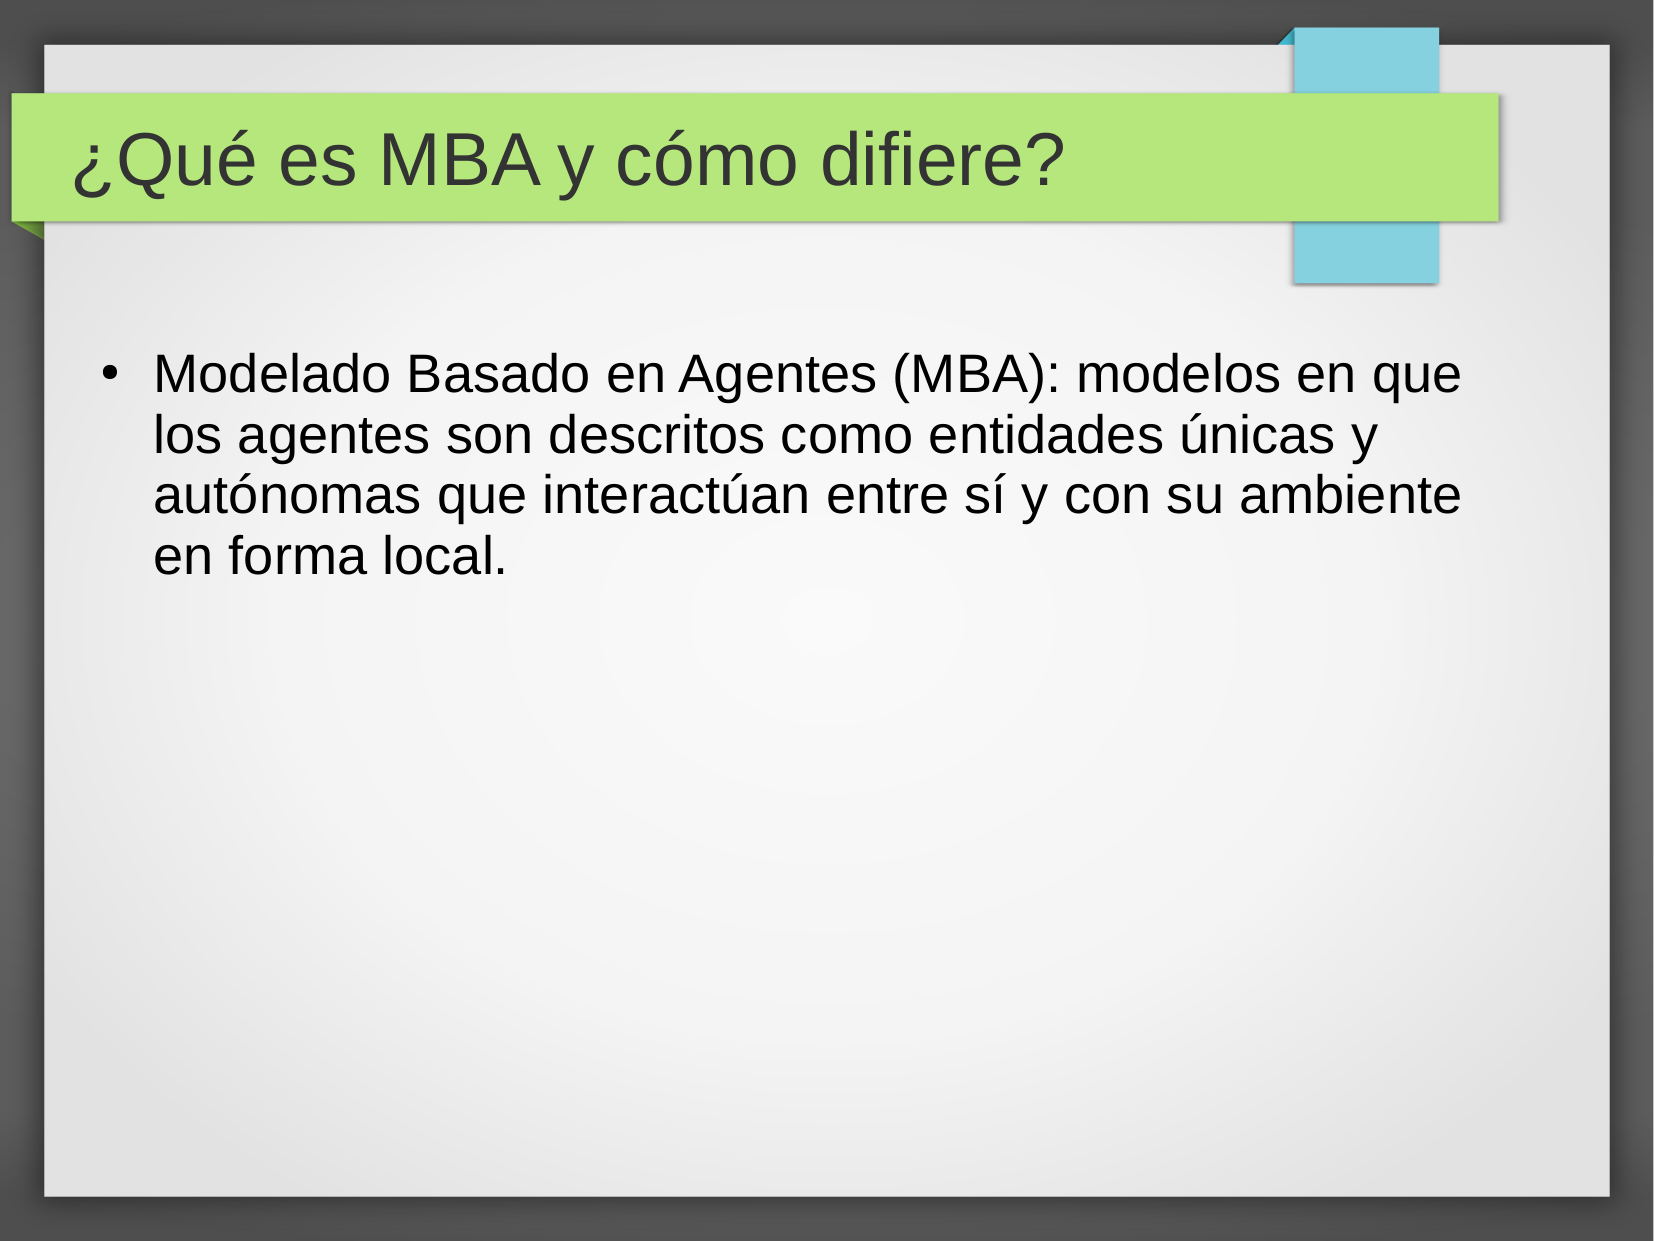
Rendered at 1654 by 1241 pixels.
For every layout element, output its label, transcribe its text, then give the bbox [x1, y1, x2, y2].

title ¿Qué es MBA y cómo difiere? [70, 106, 1229, 213]
picture [0, 0, 1654, 1241]
list Modelado Basado en Agentes (MBA): modelos en que los agentes son descritos como entidades únicas y autónomas que interactúan entre sí y con su ambiente en forma local. [82, 343, 1538, 1063]
